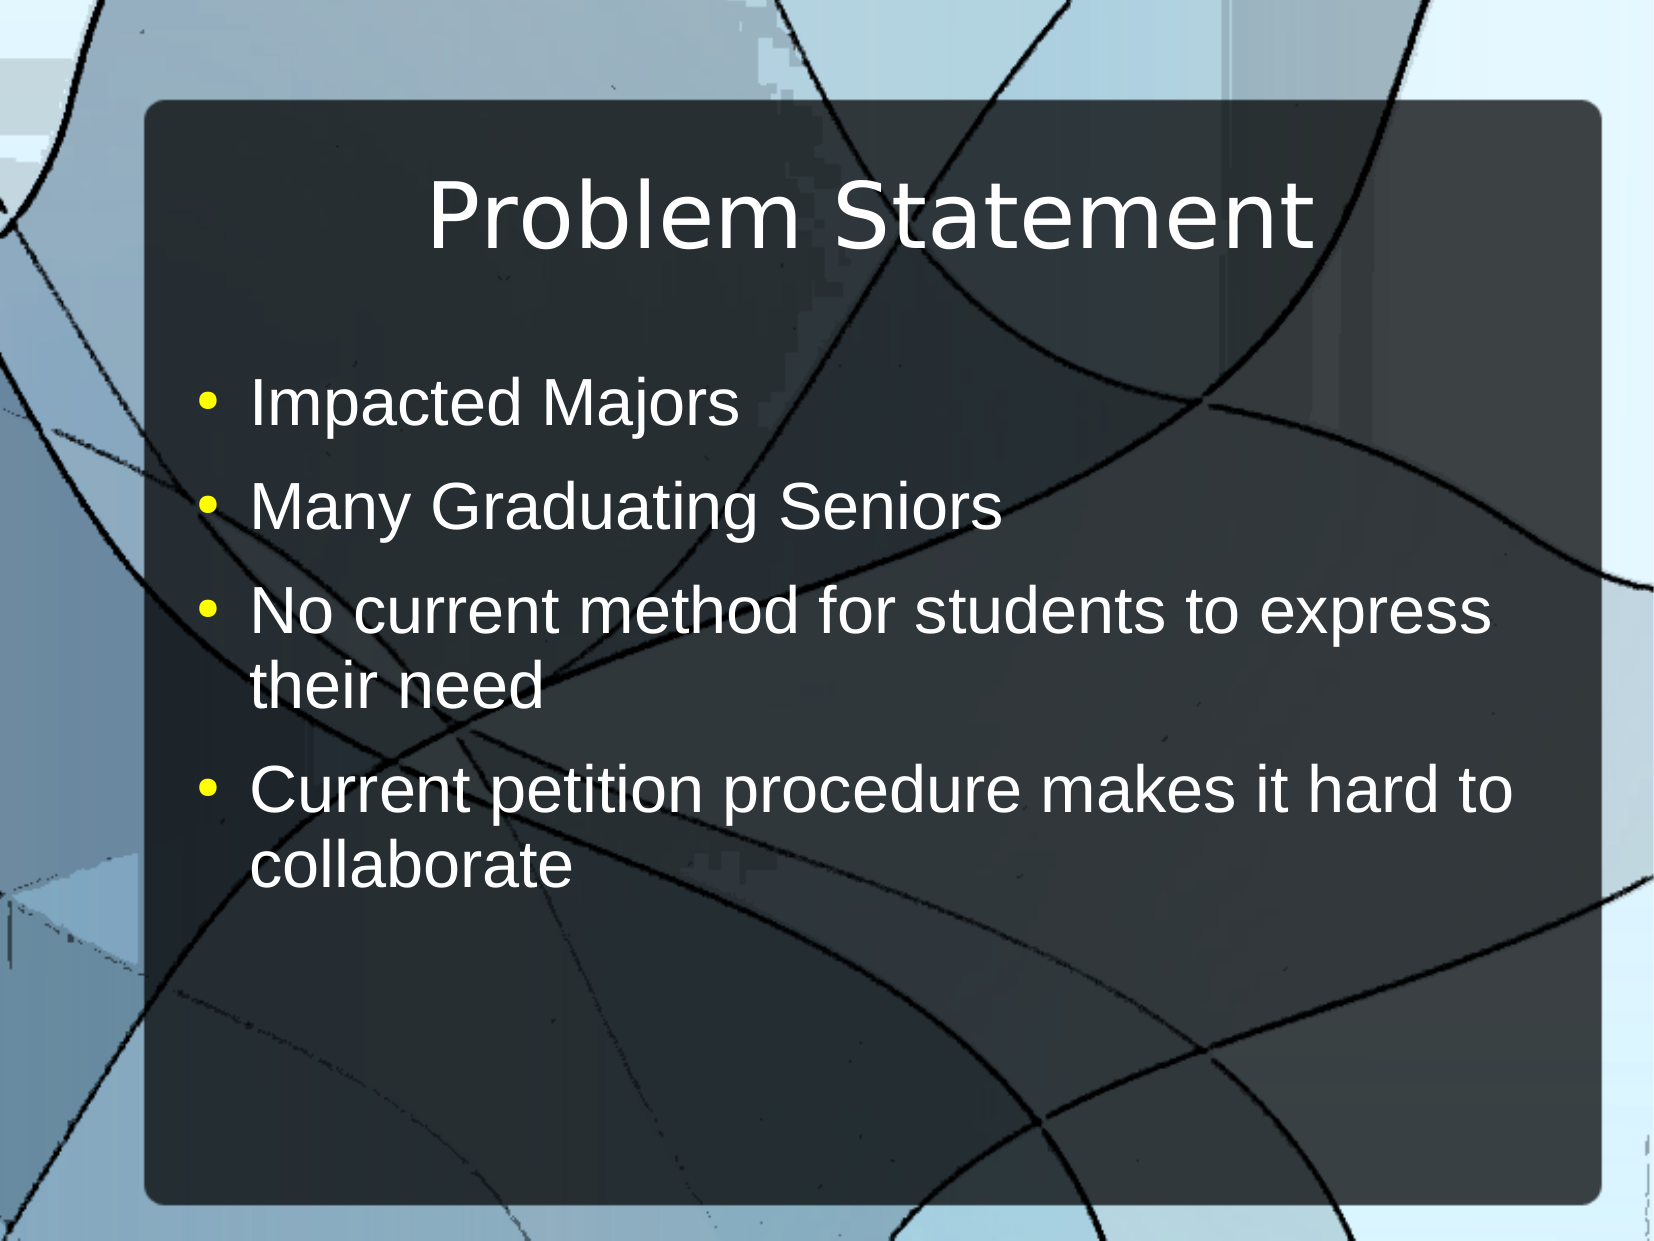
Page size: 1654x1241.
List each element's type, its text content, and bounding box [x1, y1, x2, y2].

list Impacted Majors Many Graduating Seniors No current method for students to express their need Current petition procedure makes it hard to collaborate [178, 364, 1570, 1147]
picture [0, 0, 1654, 1241]
title Problem Statement [159, 113, 1583, 321]
